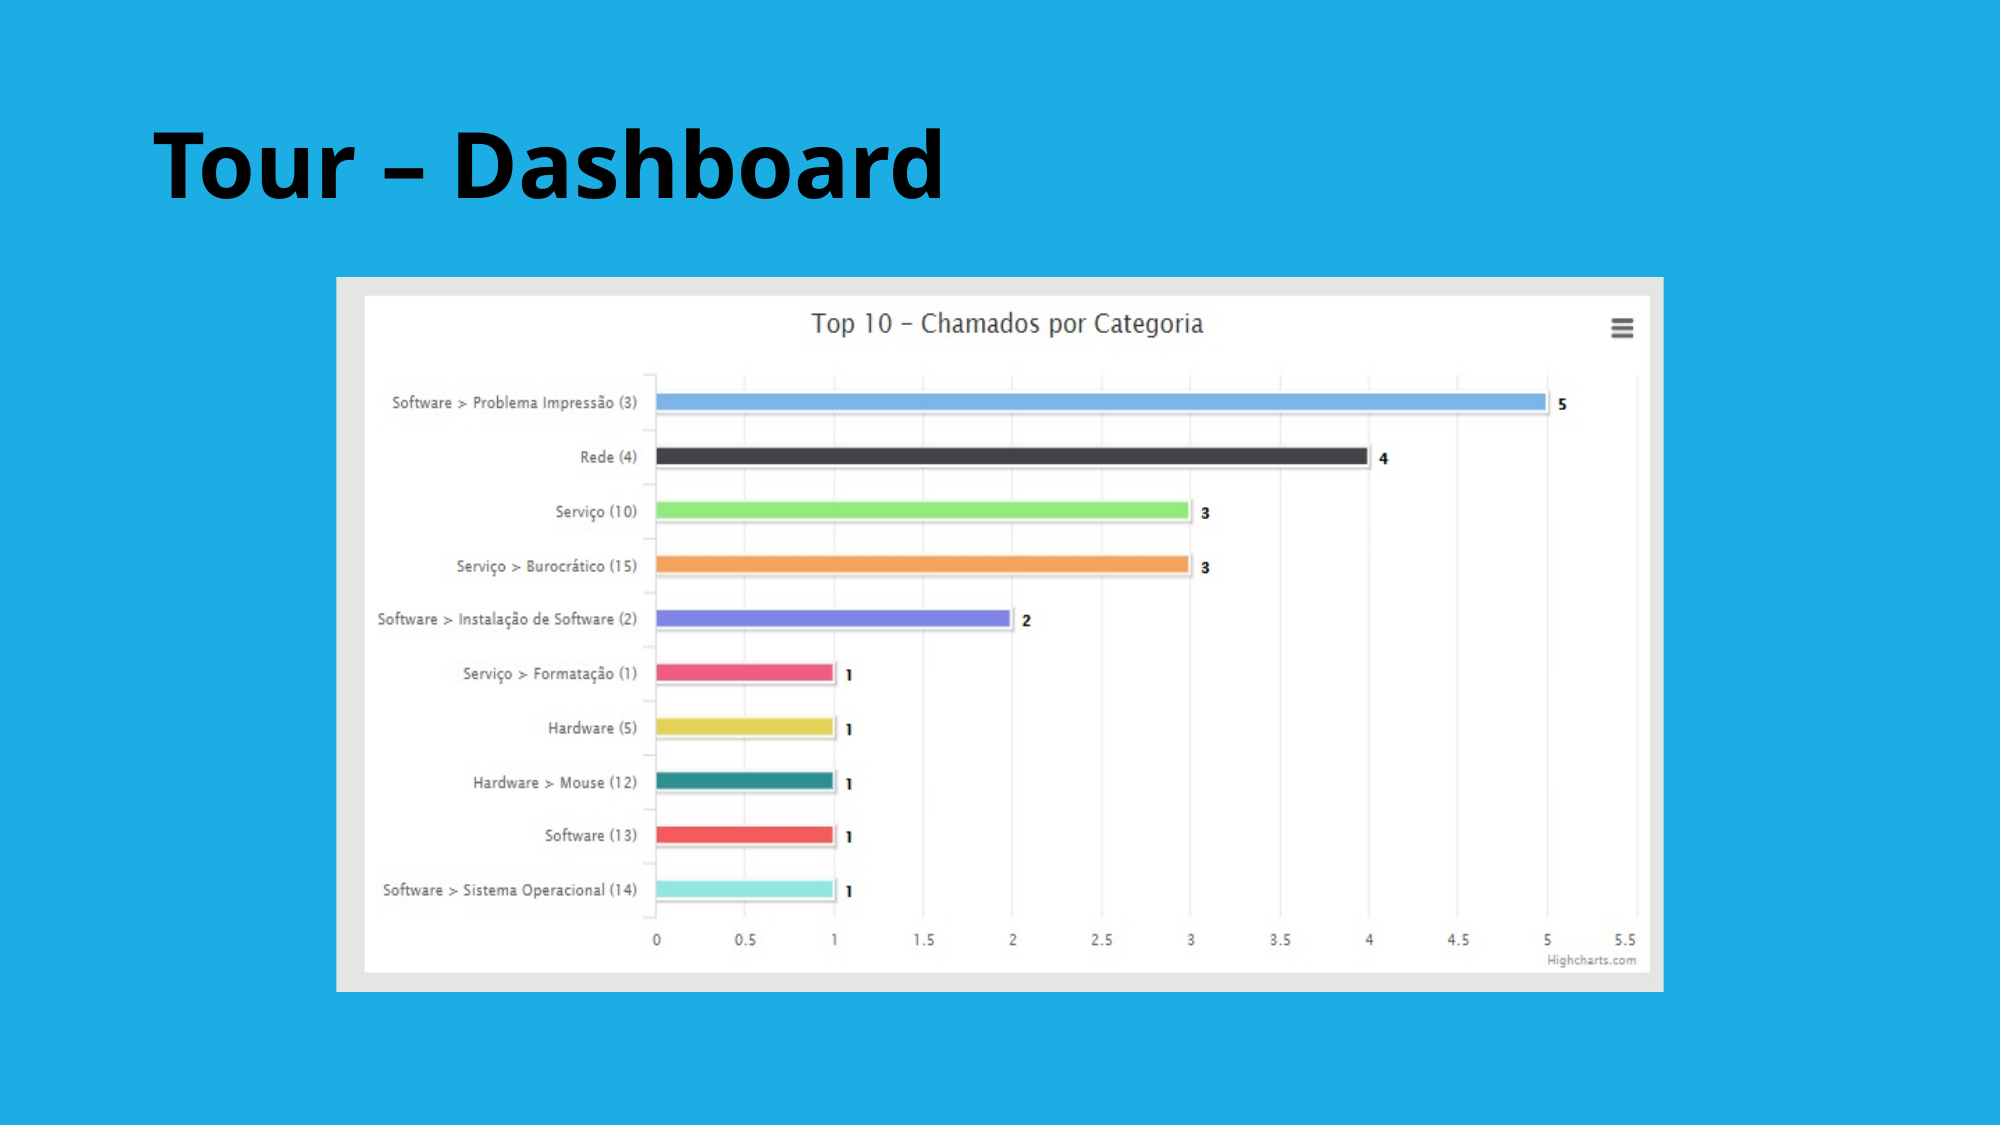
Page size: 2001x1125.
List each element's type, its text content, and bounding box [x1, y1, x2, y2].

picture [336, 277, 1664, 992]
text_box Tour – Dashboard [137, 60, 1862, 277]
